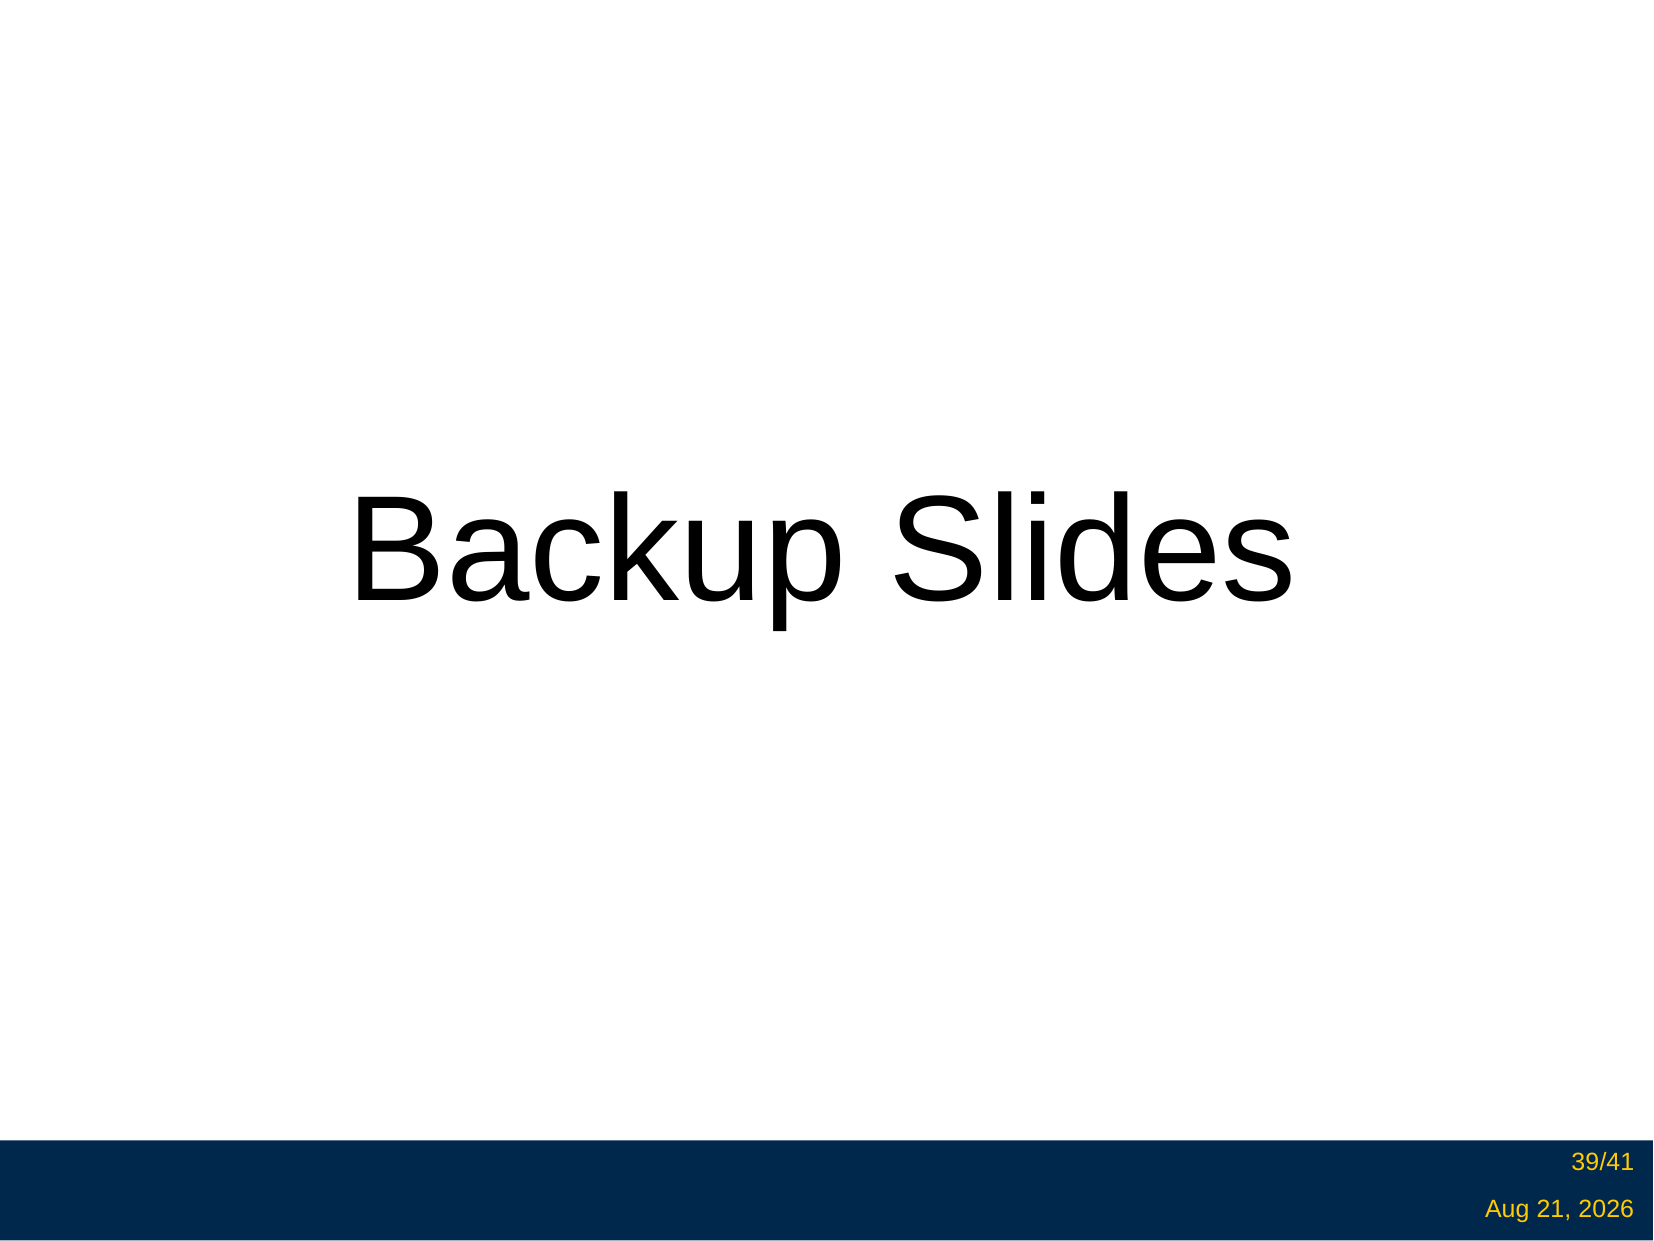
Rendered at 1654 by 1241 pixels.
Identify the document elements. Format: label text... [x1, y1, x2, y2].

text_box Backup Slides [331, 457, 1312, 687]
